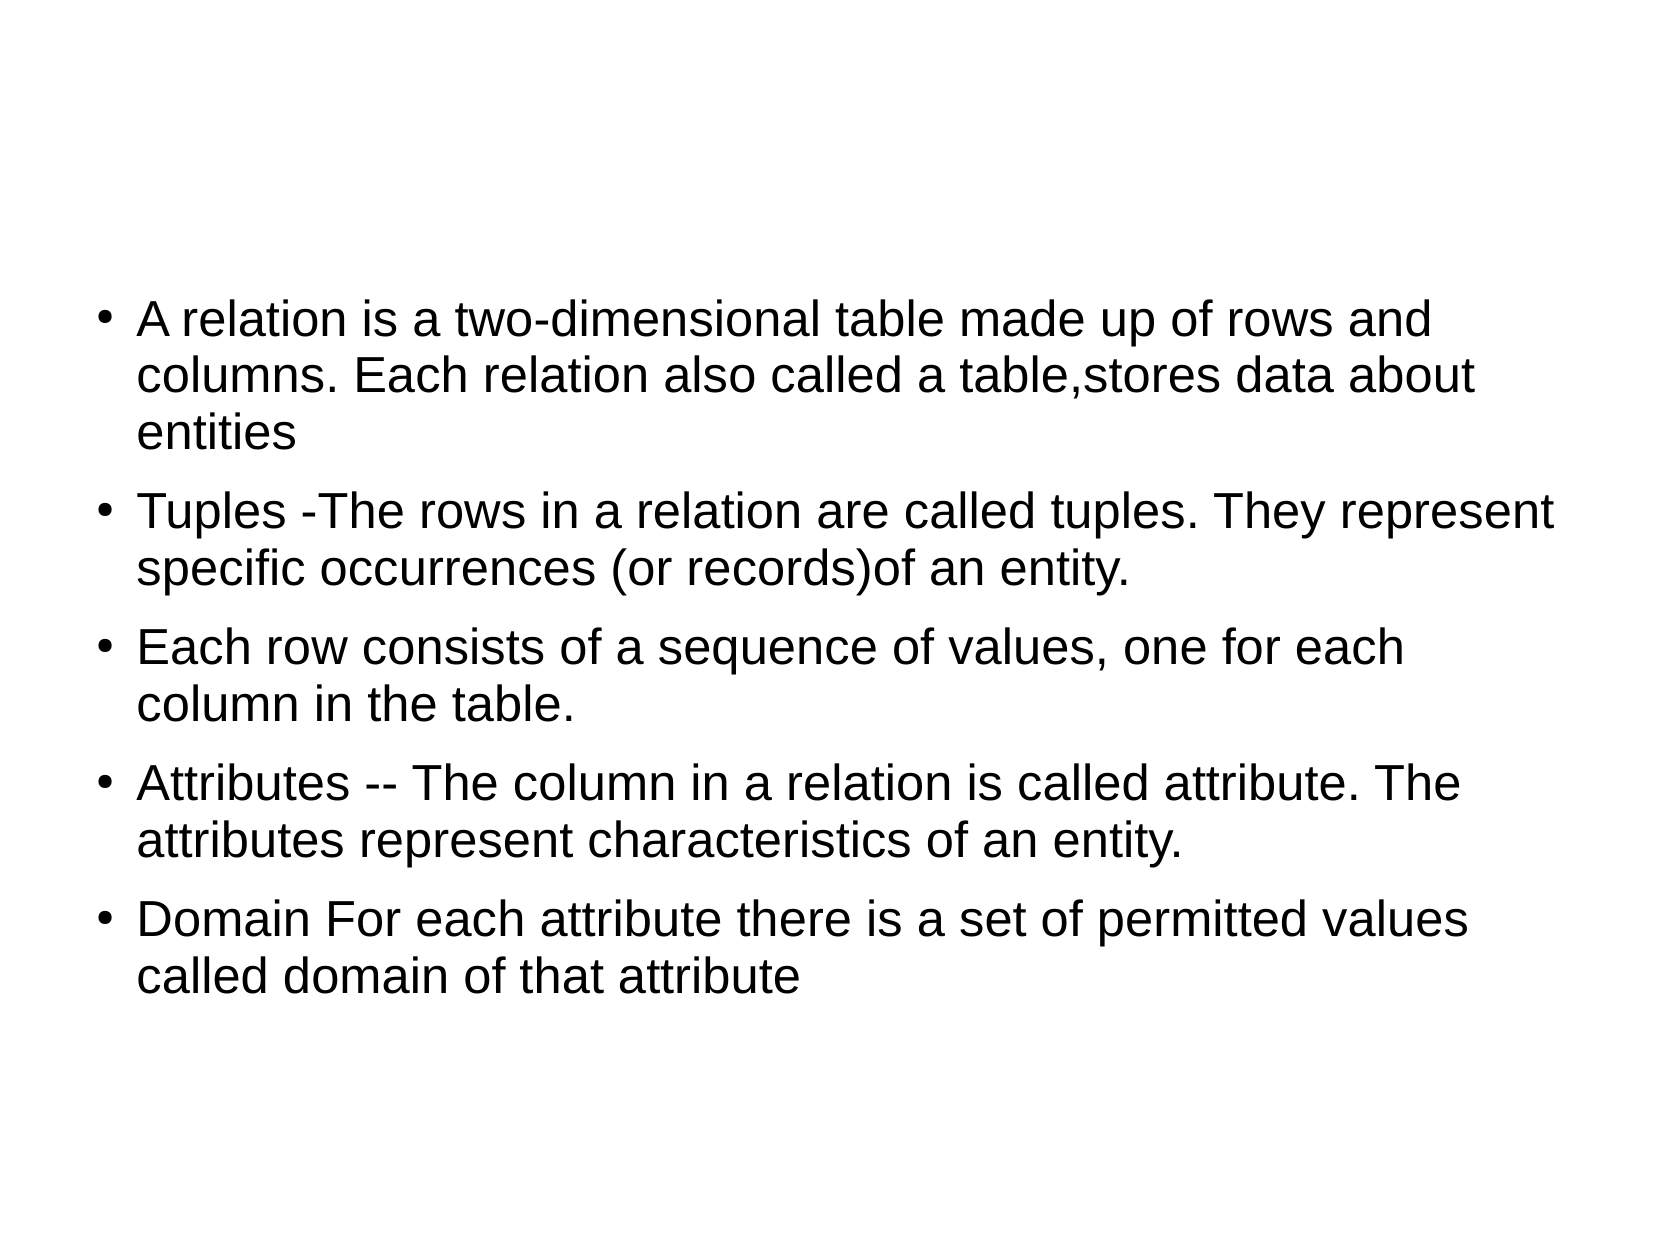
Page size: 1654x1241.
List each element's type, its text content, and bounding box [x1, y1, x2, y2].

list A relation is a two-dimensional table made up of rows and columns. Each relation also called a table,stores data about entities Tuples -The rows in a relation are called tuples. They represent specific occurrences (or records)of an entity. Each row consists of a sequence of values, one for each column in the table. Attributes -- The column in a relation is called attribute. The attributes represent characteristics of an entity. Domain For each attribute there is a set of permitted values called domain of that attribute [82, 290, 1571, 1010]
